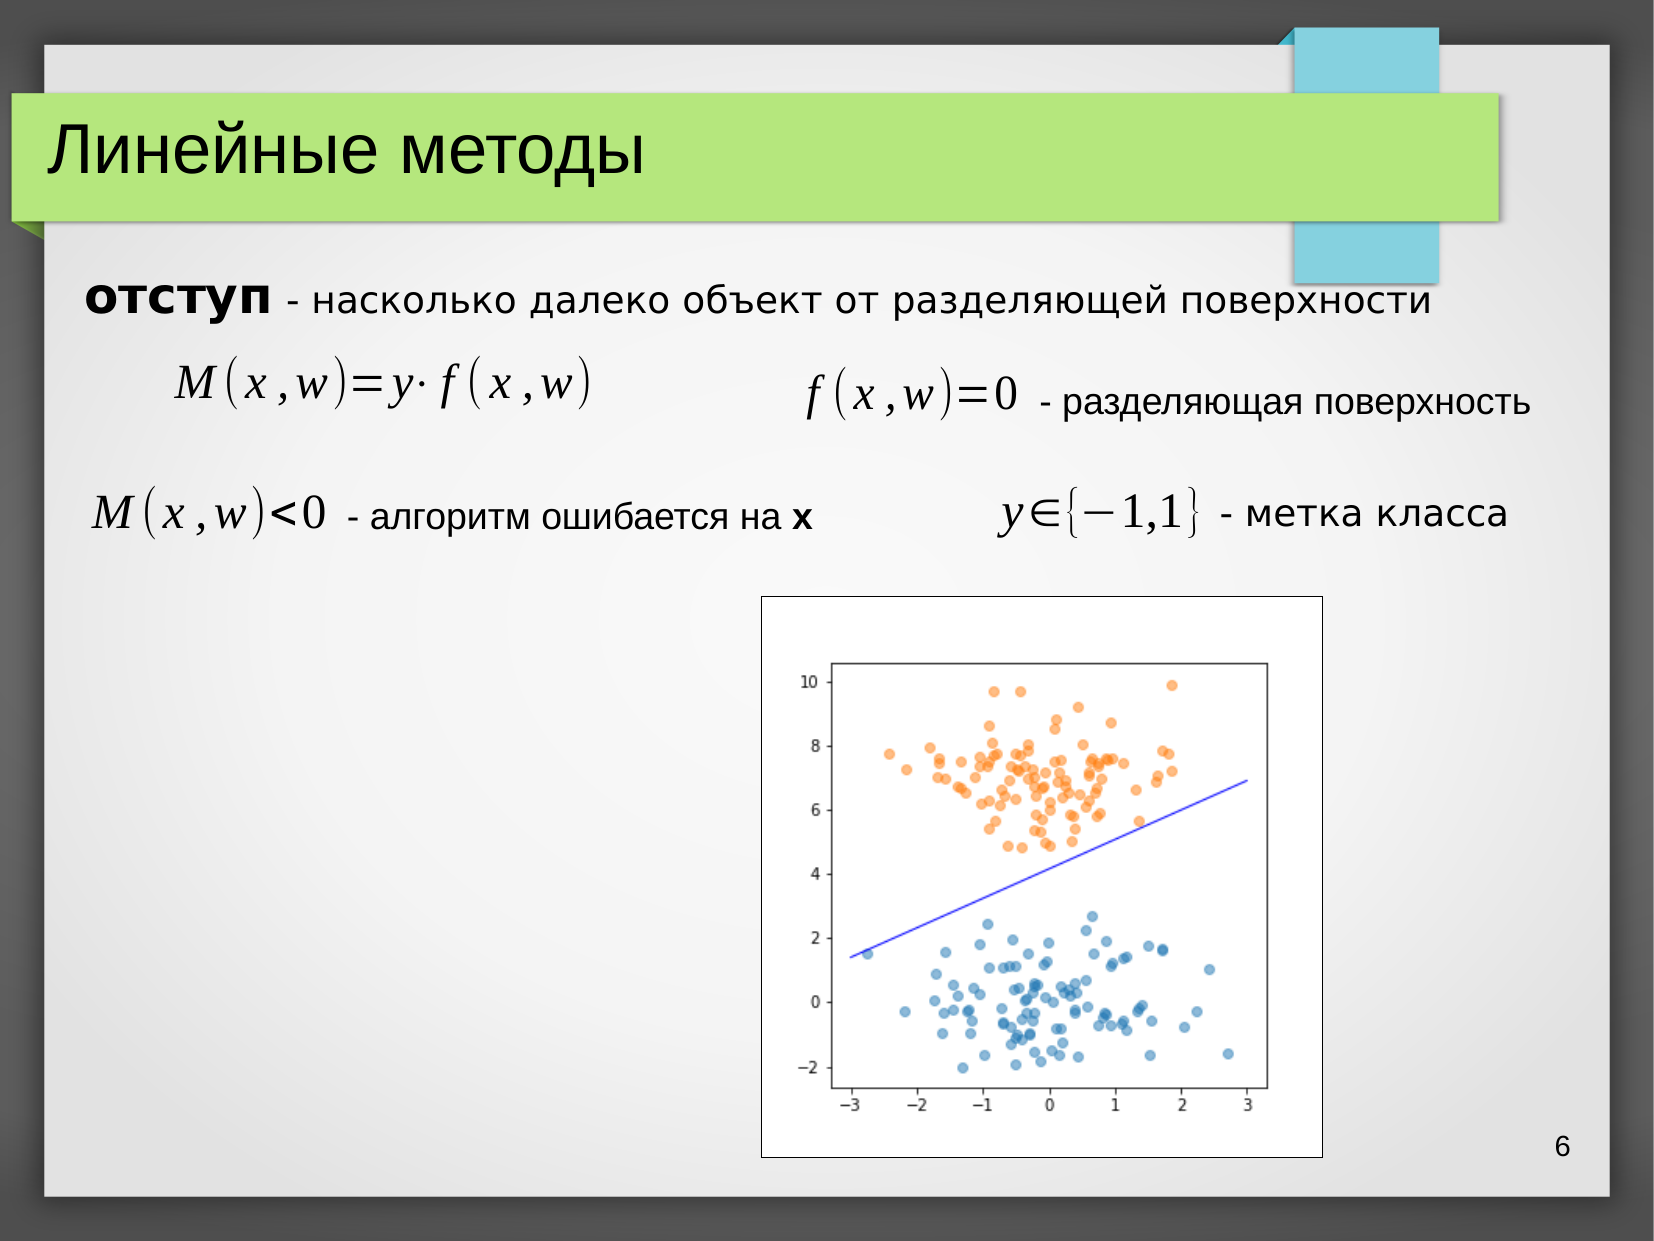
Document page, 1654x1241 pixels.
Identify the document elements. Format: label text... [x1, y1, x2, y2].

chart [82, 484, 334, 545]
picture [0, 0, 1654, 1241]
chart [992, 485, 1212, 544]
text_box - алгоритм ошибается на х [333, 488, 842, 545]
text_box - метка класса [1204, 484, 1535, 543]
title Линейные методы [47, 109, 1501, 189]
chart [165, 354, 600, 415]
text_box отступ - насколько далеко объект от разделяющей поверхности [69, 259, 1512, 333]
subtitle - разделяющая поверхность [1039, 377, 1560, 426]
chart [791, 364, 1025, 426]
